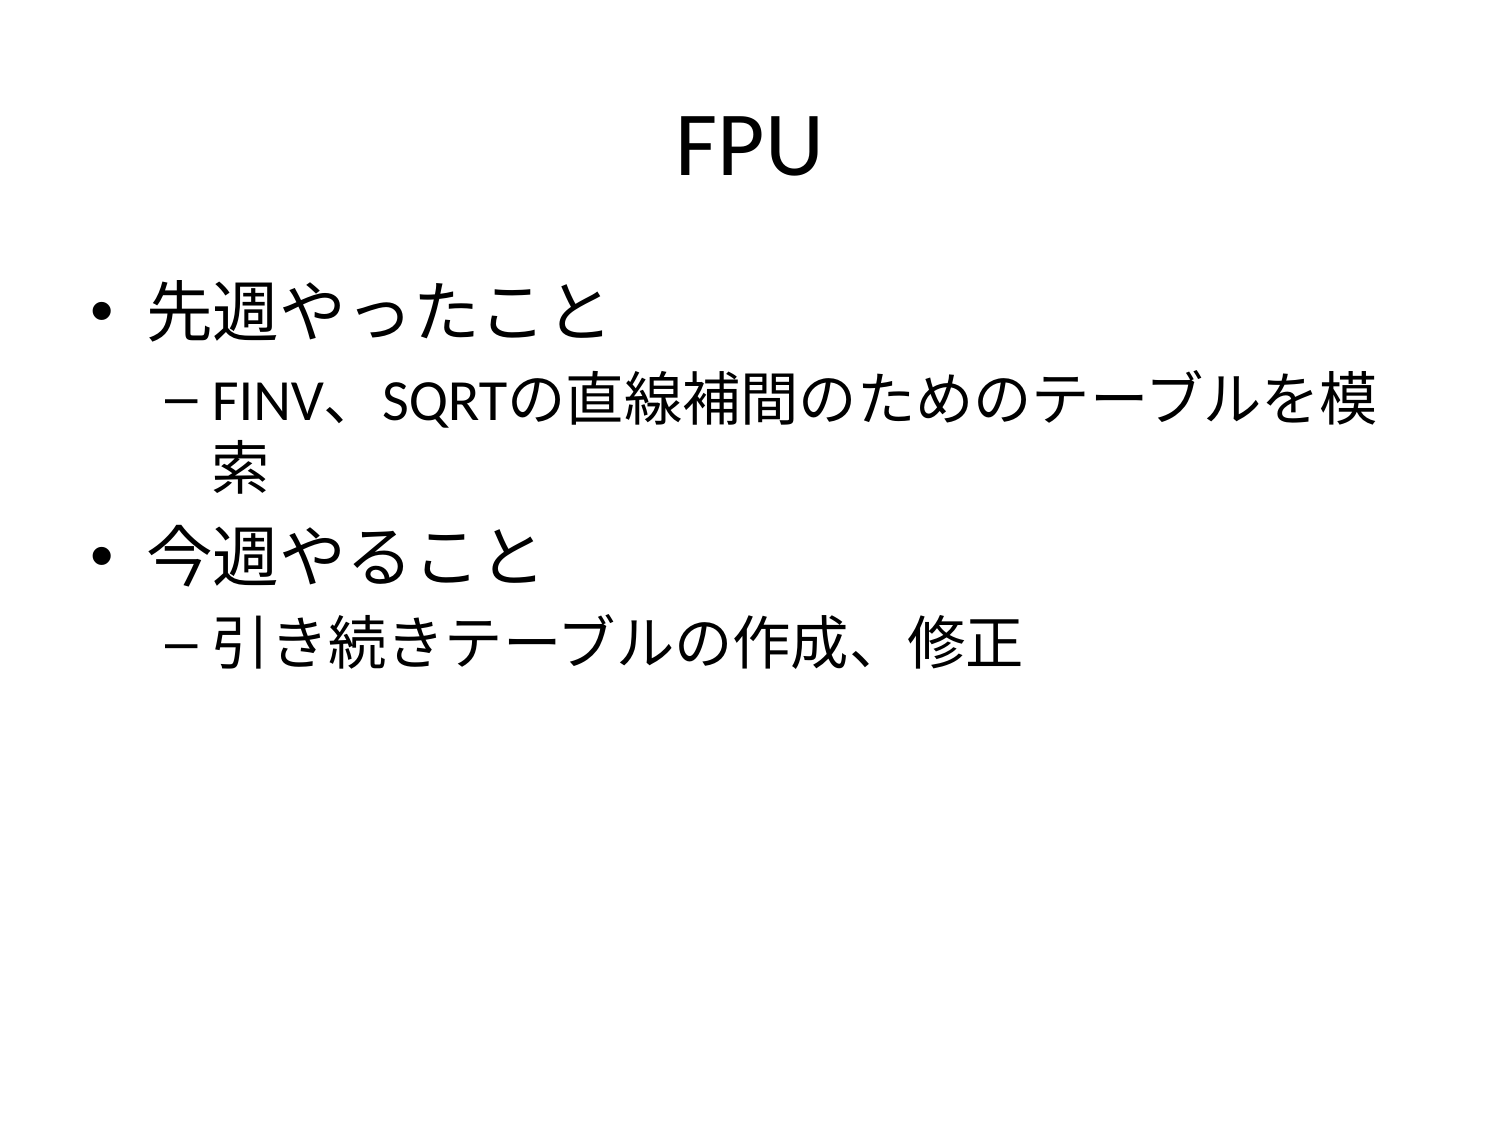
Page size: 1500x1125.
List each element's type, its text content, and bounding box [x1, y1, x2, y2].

list 先週やったこと FINV、SQRTの直線補間のためのテーブルを模索 今週やること 引き続きテーブルの作成、修正 [75, 262, 1425, 1005]
title FPU [75, 45, 1425, 233]
